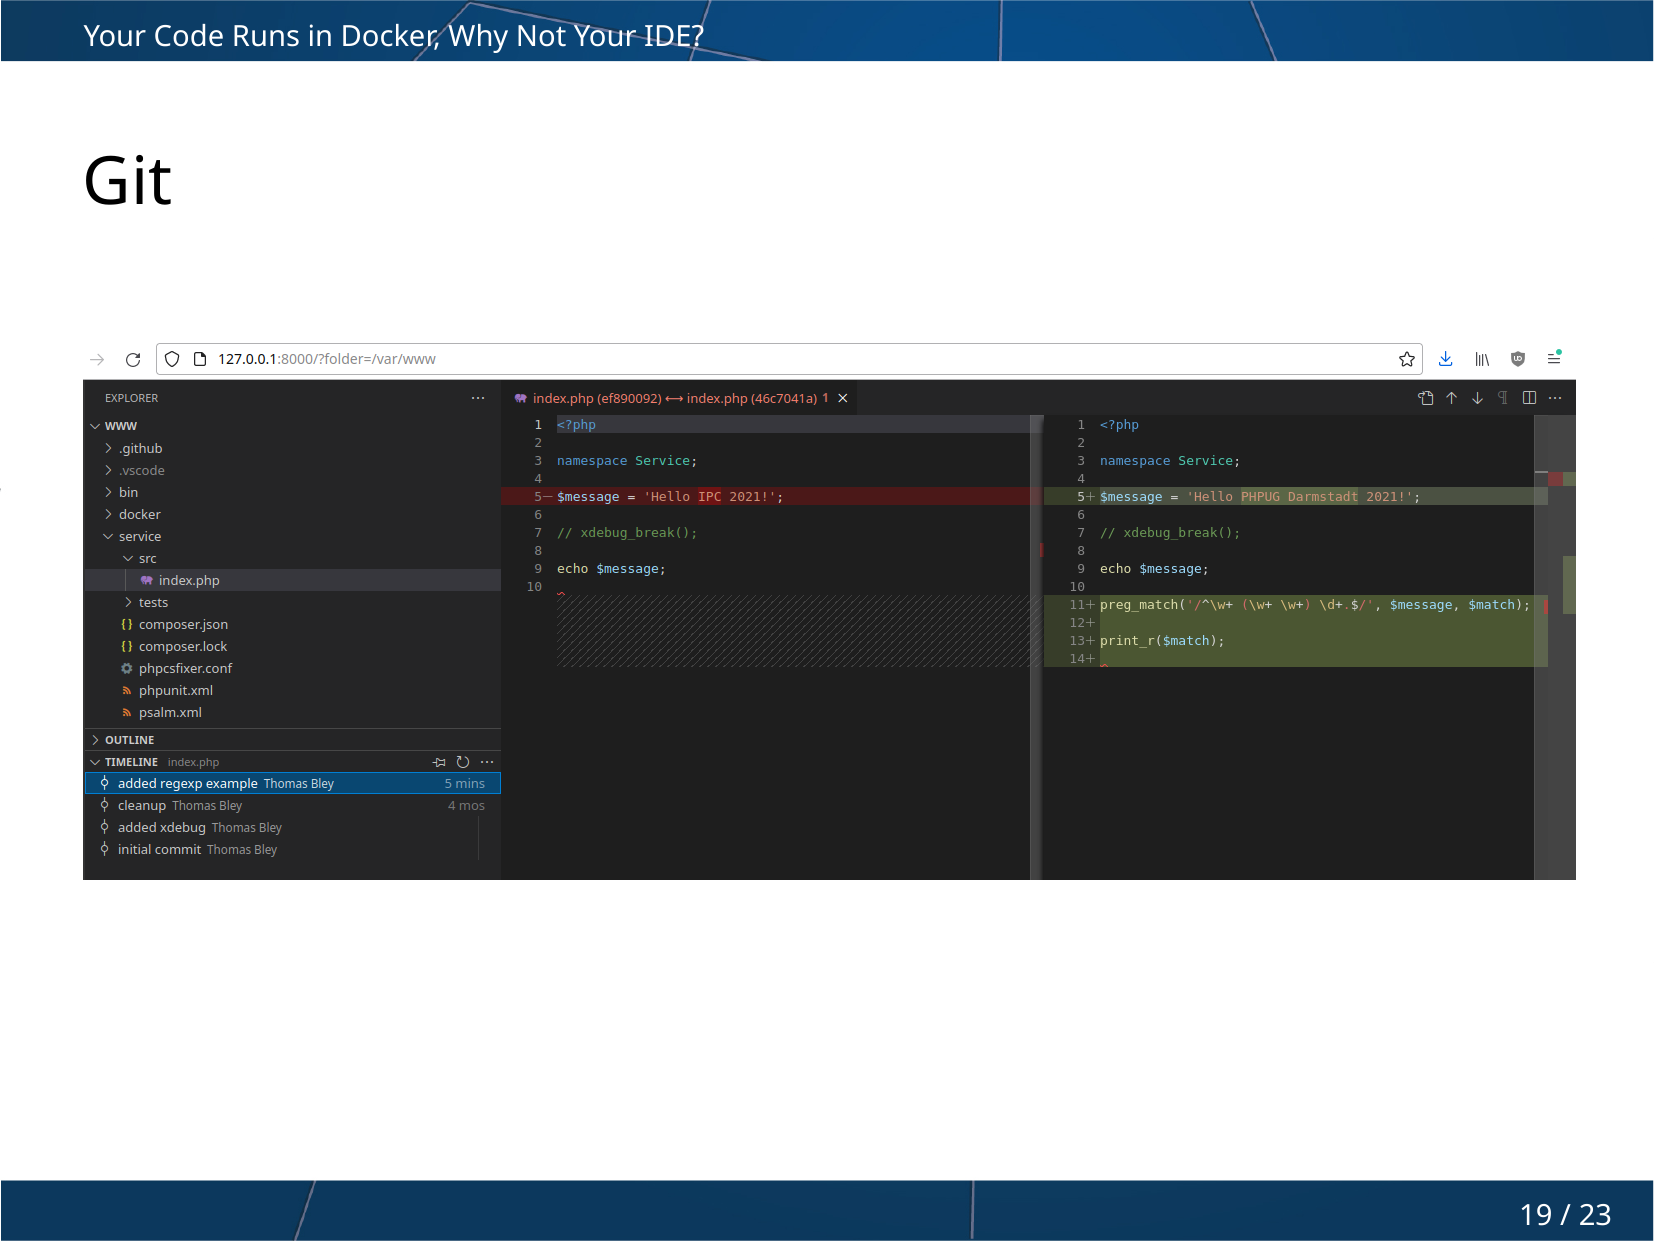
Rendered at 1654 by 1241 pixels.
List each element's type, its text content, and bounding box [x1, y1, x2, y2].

title Git [82, 82, 1571, 275]
picture [0, 0, 1654, 1241]
